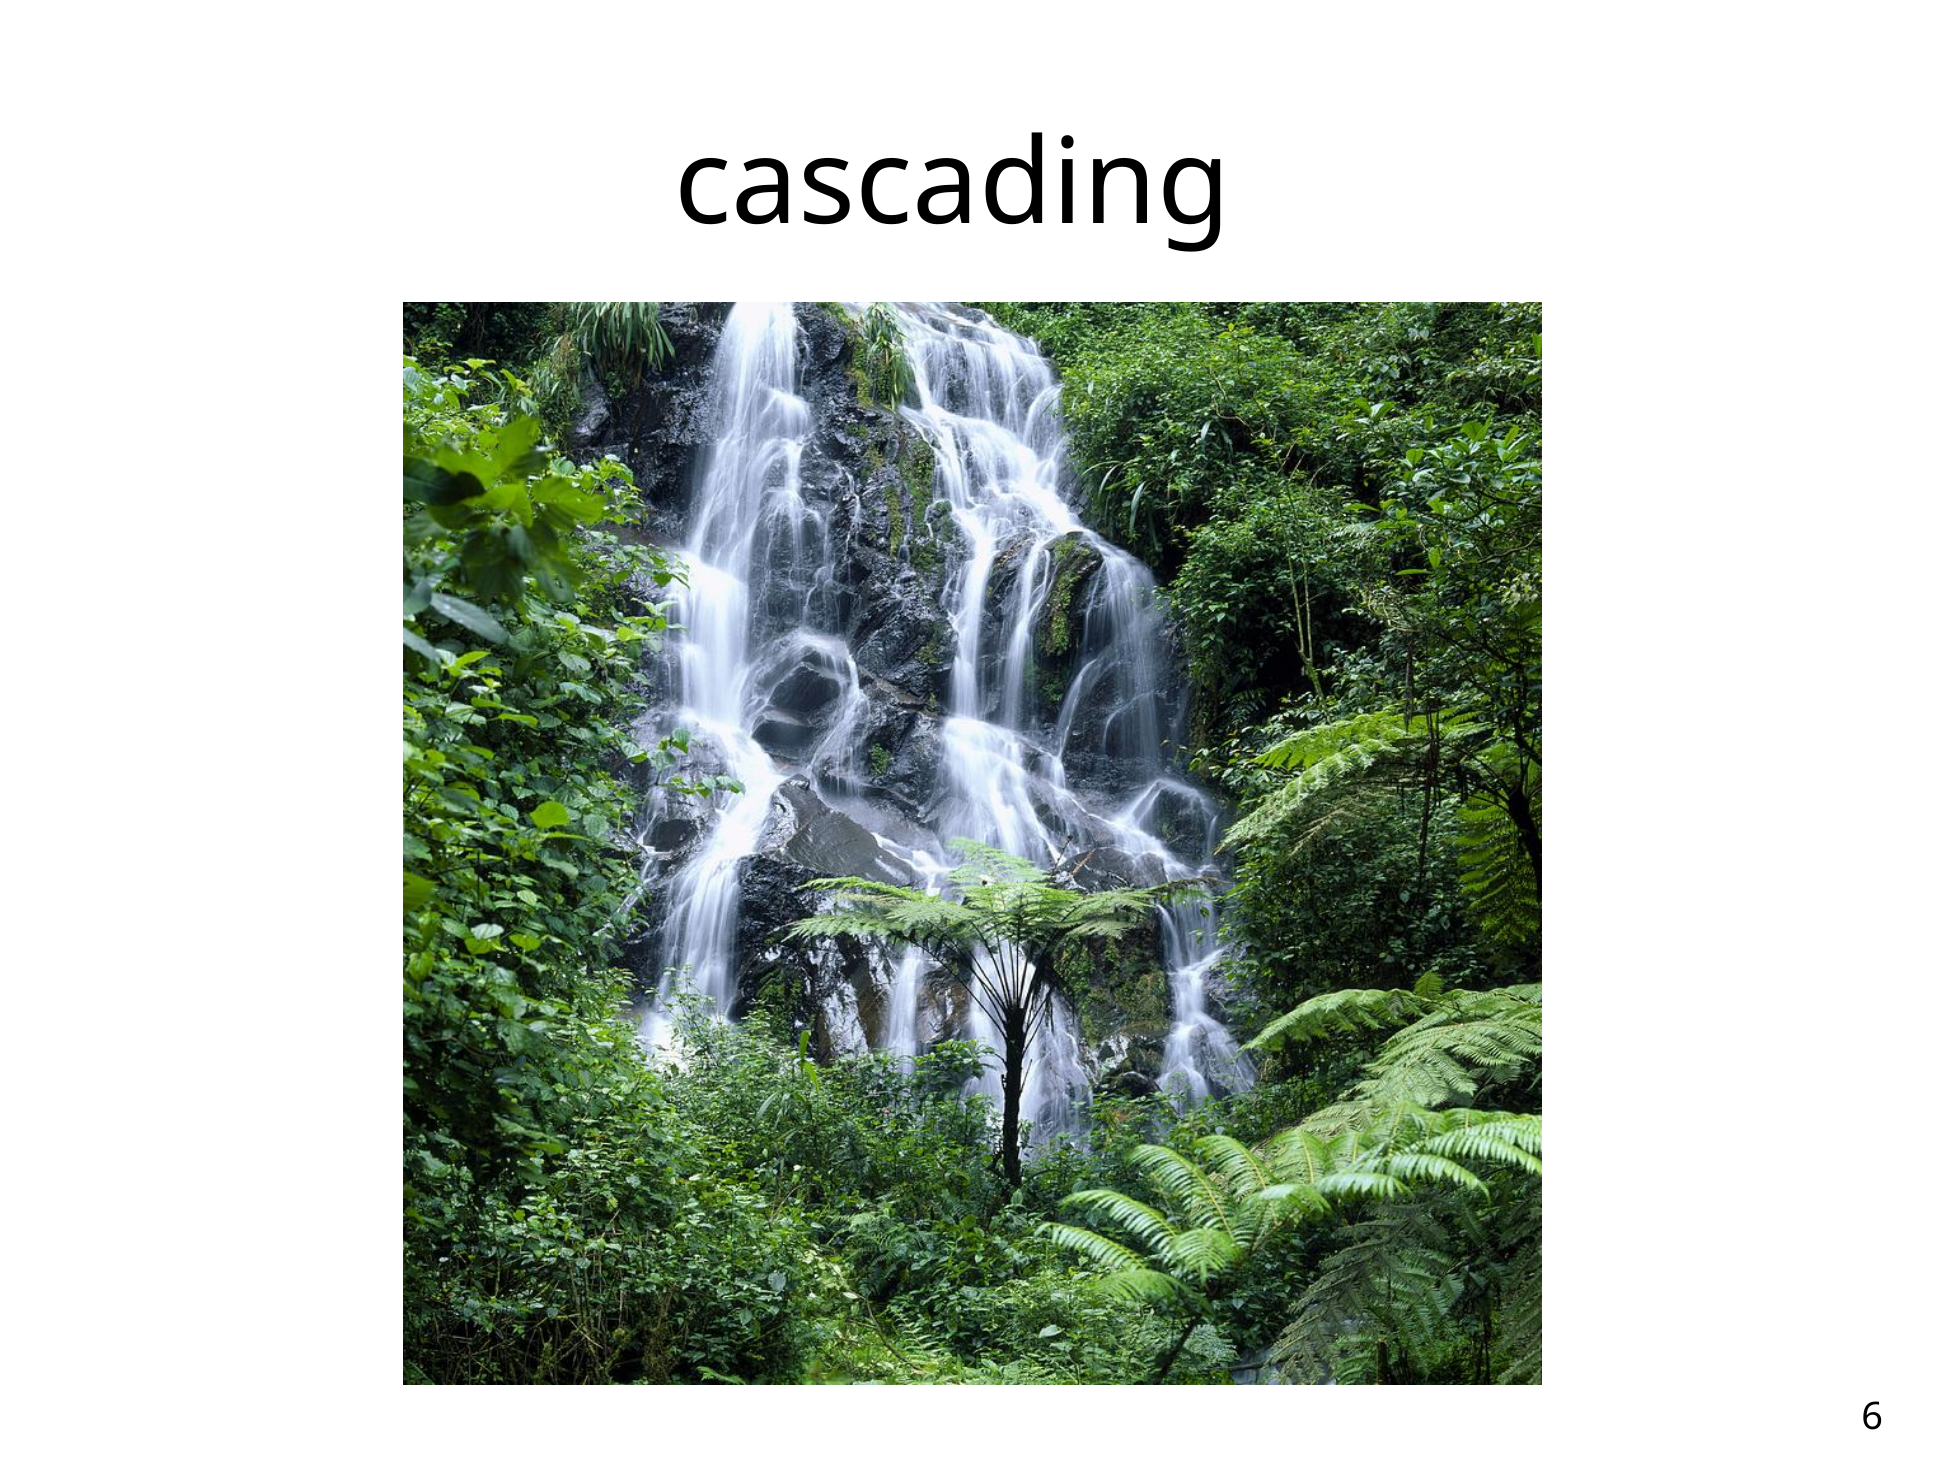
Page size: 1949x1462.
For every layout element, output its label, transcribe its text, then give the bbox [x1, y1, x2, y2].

slide_number 20 [1496, 1372, 1899, 1462]
title cascading [156, 92, 1749, 255]
picture [403, 302, 1542, 1385]
